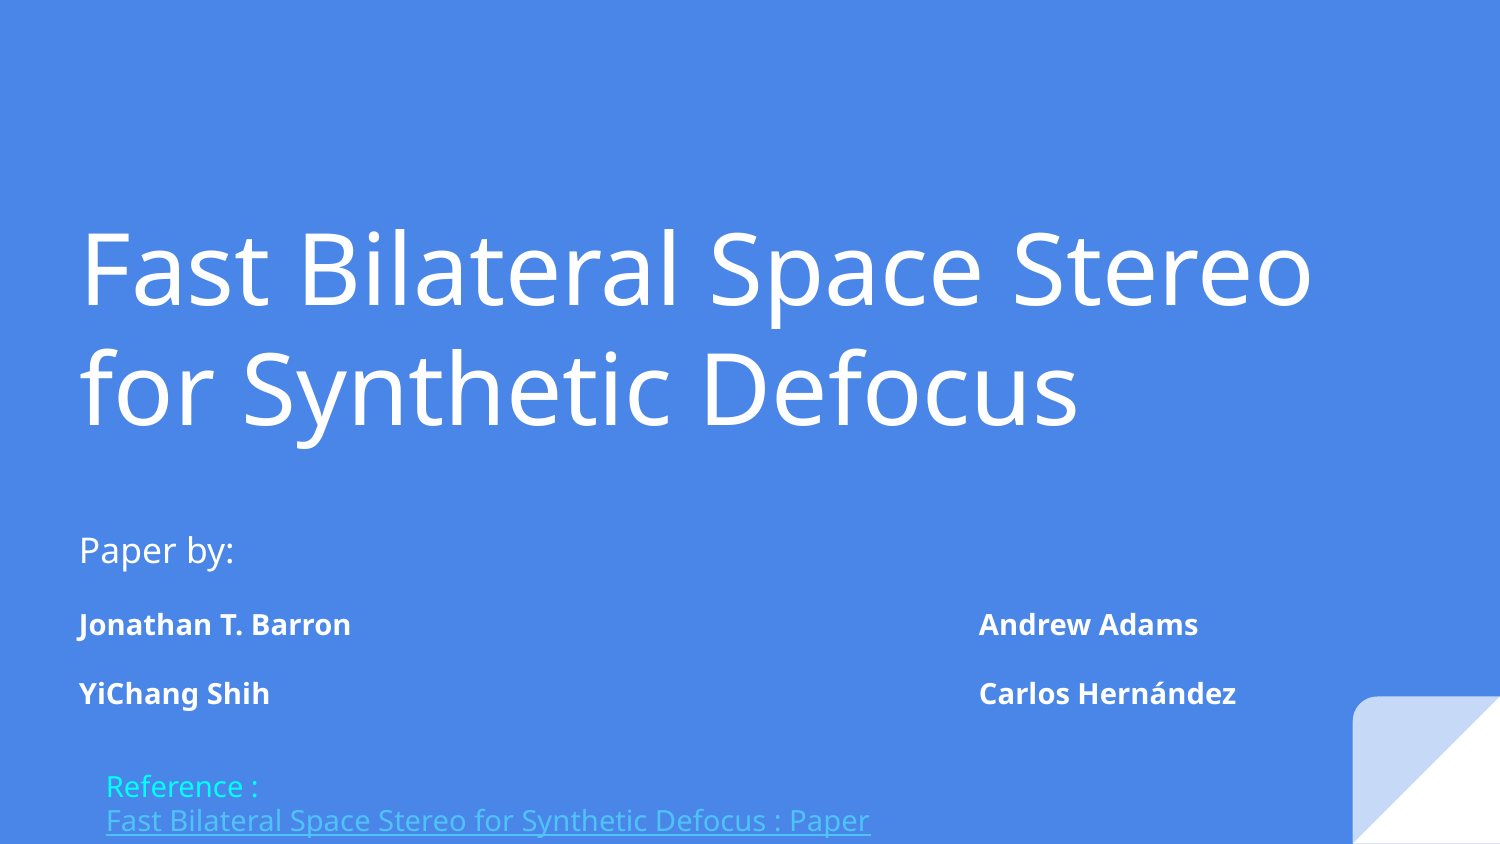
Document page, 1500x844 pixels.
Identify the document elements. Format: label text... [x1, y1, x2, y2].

text_box Reference : Fast Bilateral Space Stereo for Synthetic Defocus : Paper [90, 752, 1052, 811]
text_box Paper by: Jonathan T. Barron Andrew Adams YiChang Shih Carlos Hernández [64, 513, 1258, 753]
title Fast Bilateral Space Stereo for Synthetic Defocus [64, 198, 1413, 460]
